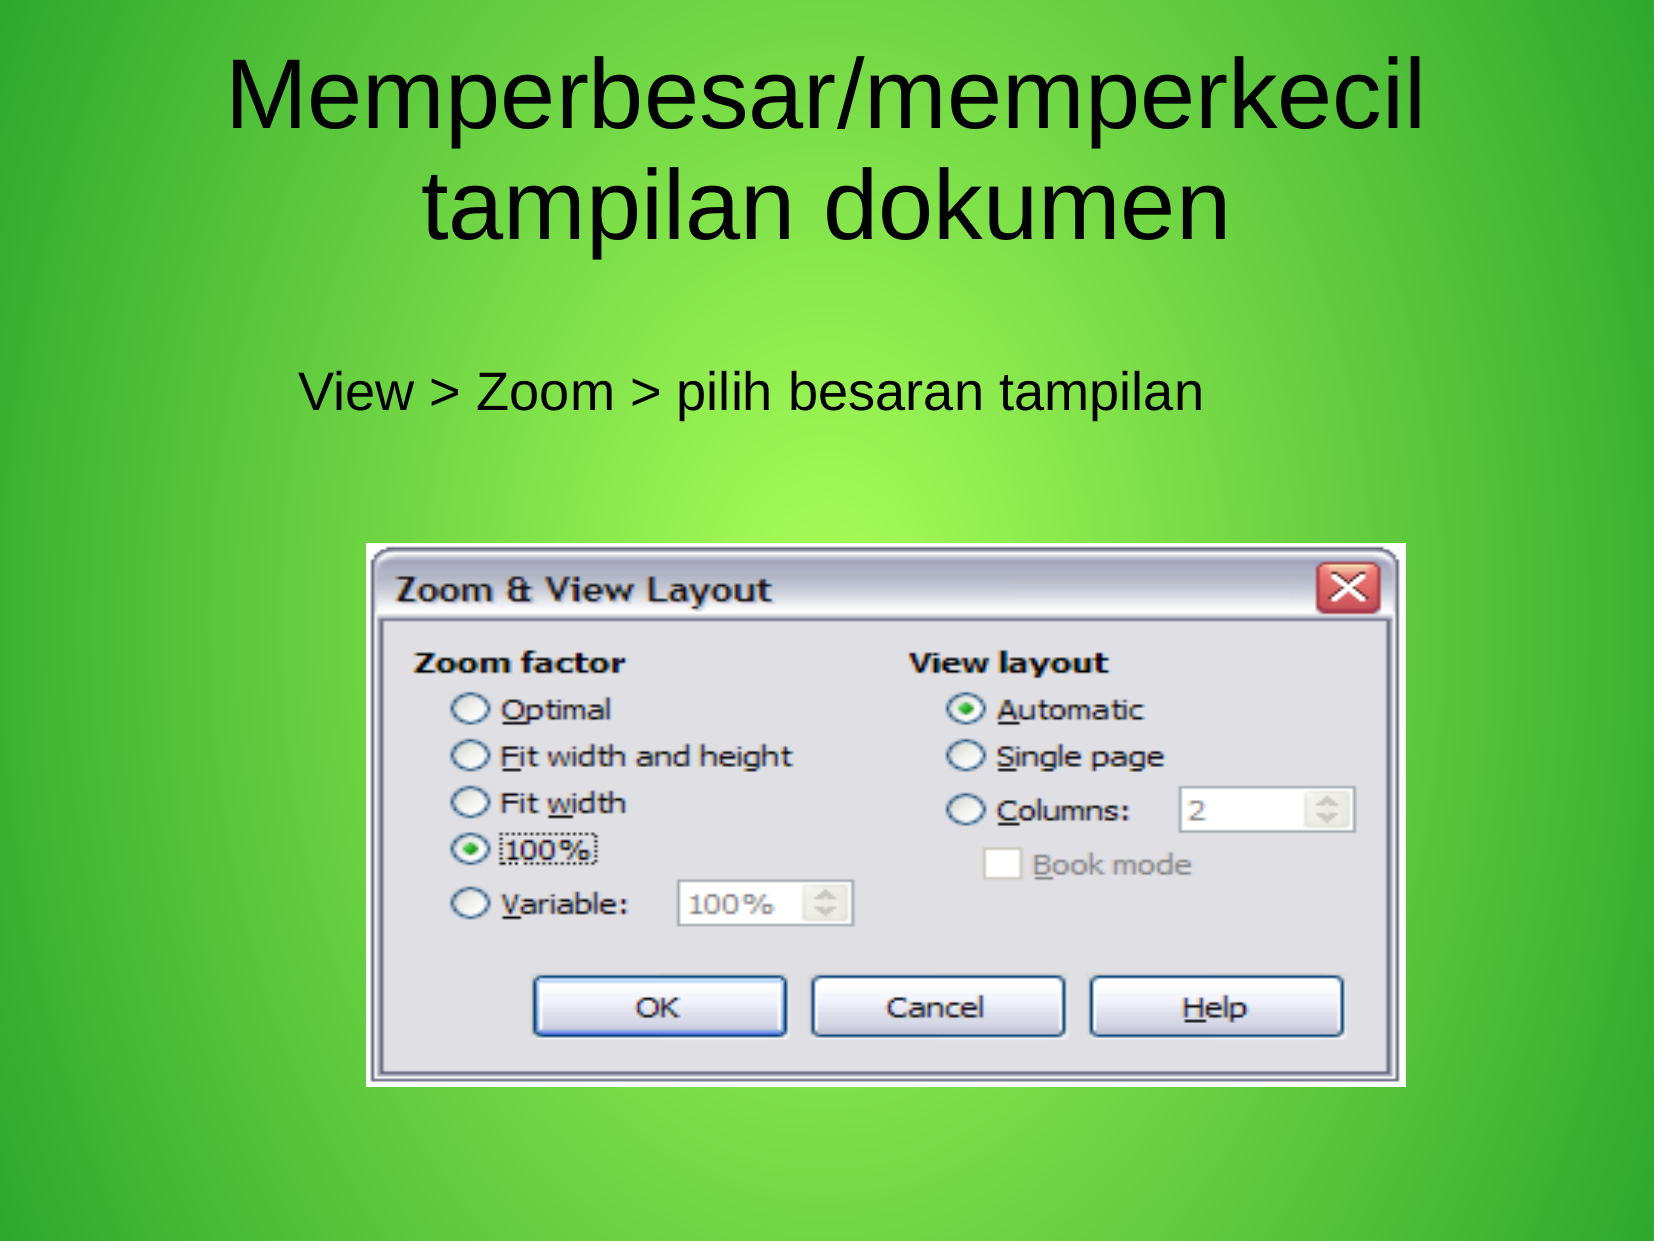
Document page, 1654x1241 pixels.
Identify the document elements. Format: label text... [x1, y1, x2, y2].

picture [366, 543, 1406, 1087]
title Memperbesar/memperkecil tampilan dokumen [82, 38, 1571, 261]
text_box View > Zoom > pilih besaran tampilan [283, 354, 1430, 430]
